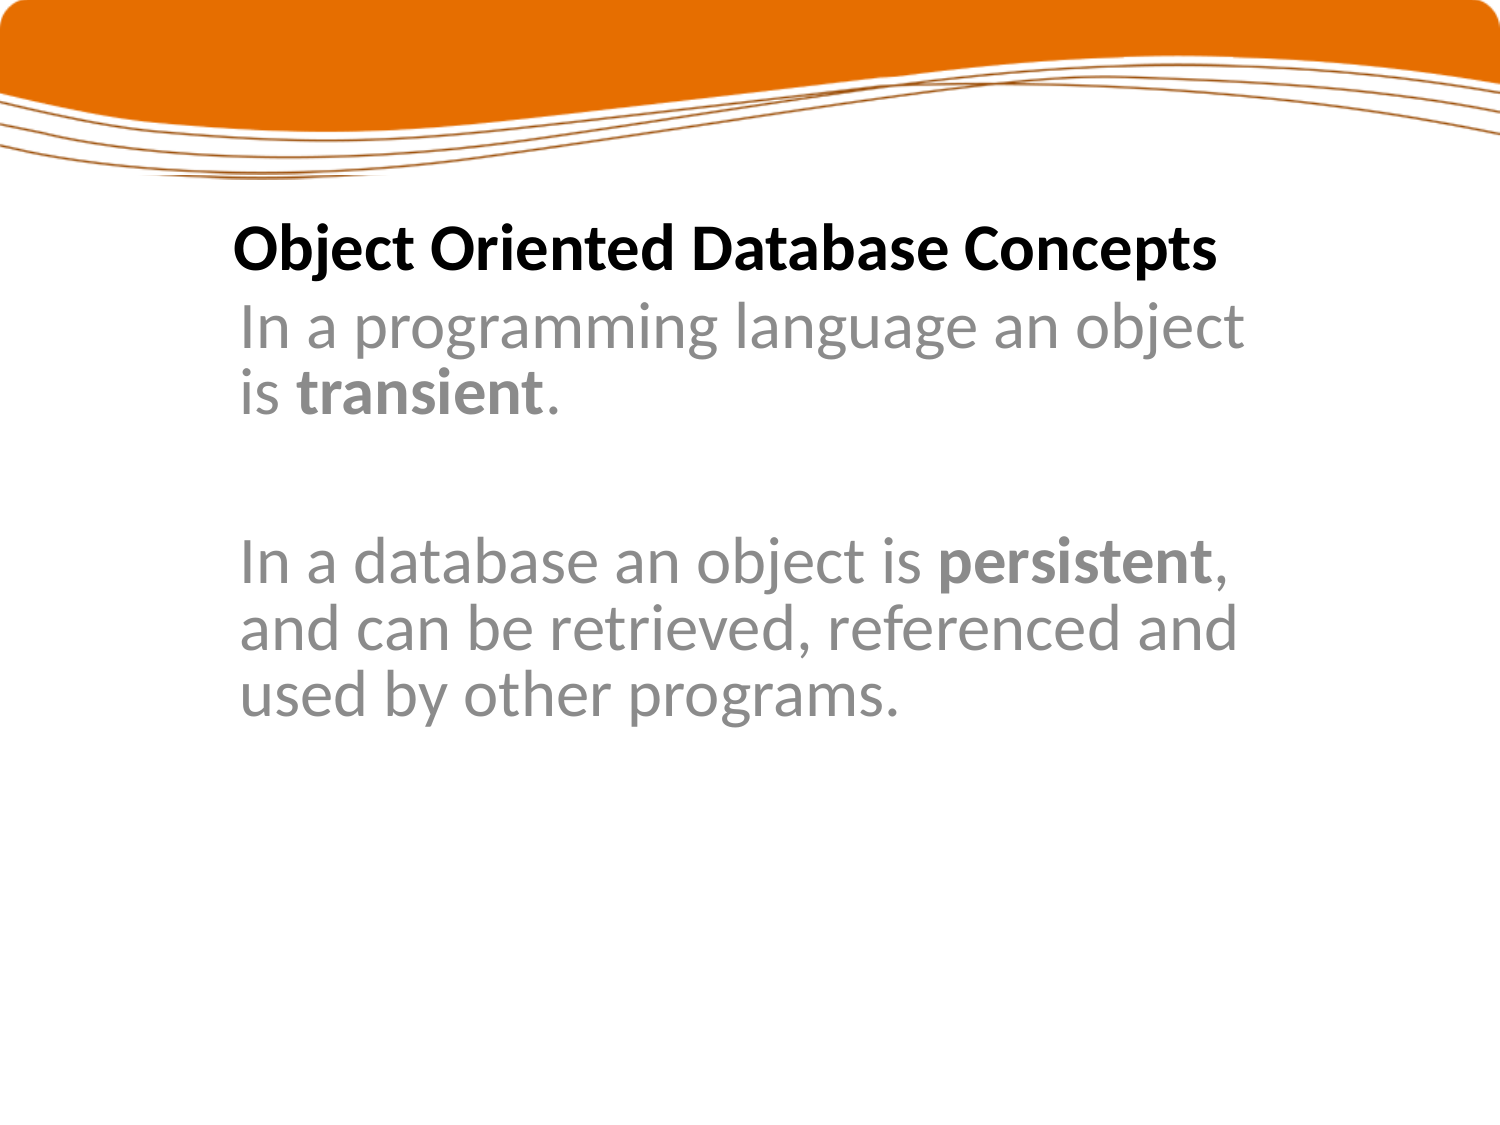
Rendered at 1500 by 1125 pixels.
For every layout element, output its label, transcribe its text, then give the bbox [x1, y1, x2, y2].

text_box Object Oriented Database Concepts [218, 196, 1305, 292]
picture [0, 0, 1500, 180]
text_box In a programming language an object is transient. In a database an object is persistent, and can be retrieved, referenced and used by other programs. [225, 290, 1306, 988]
